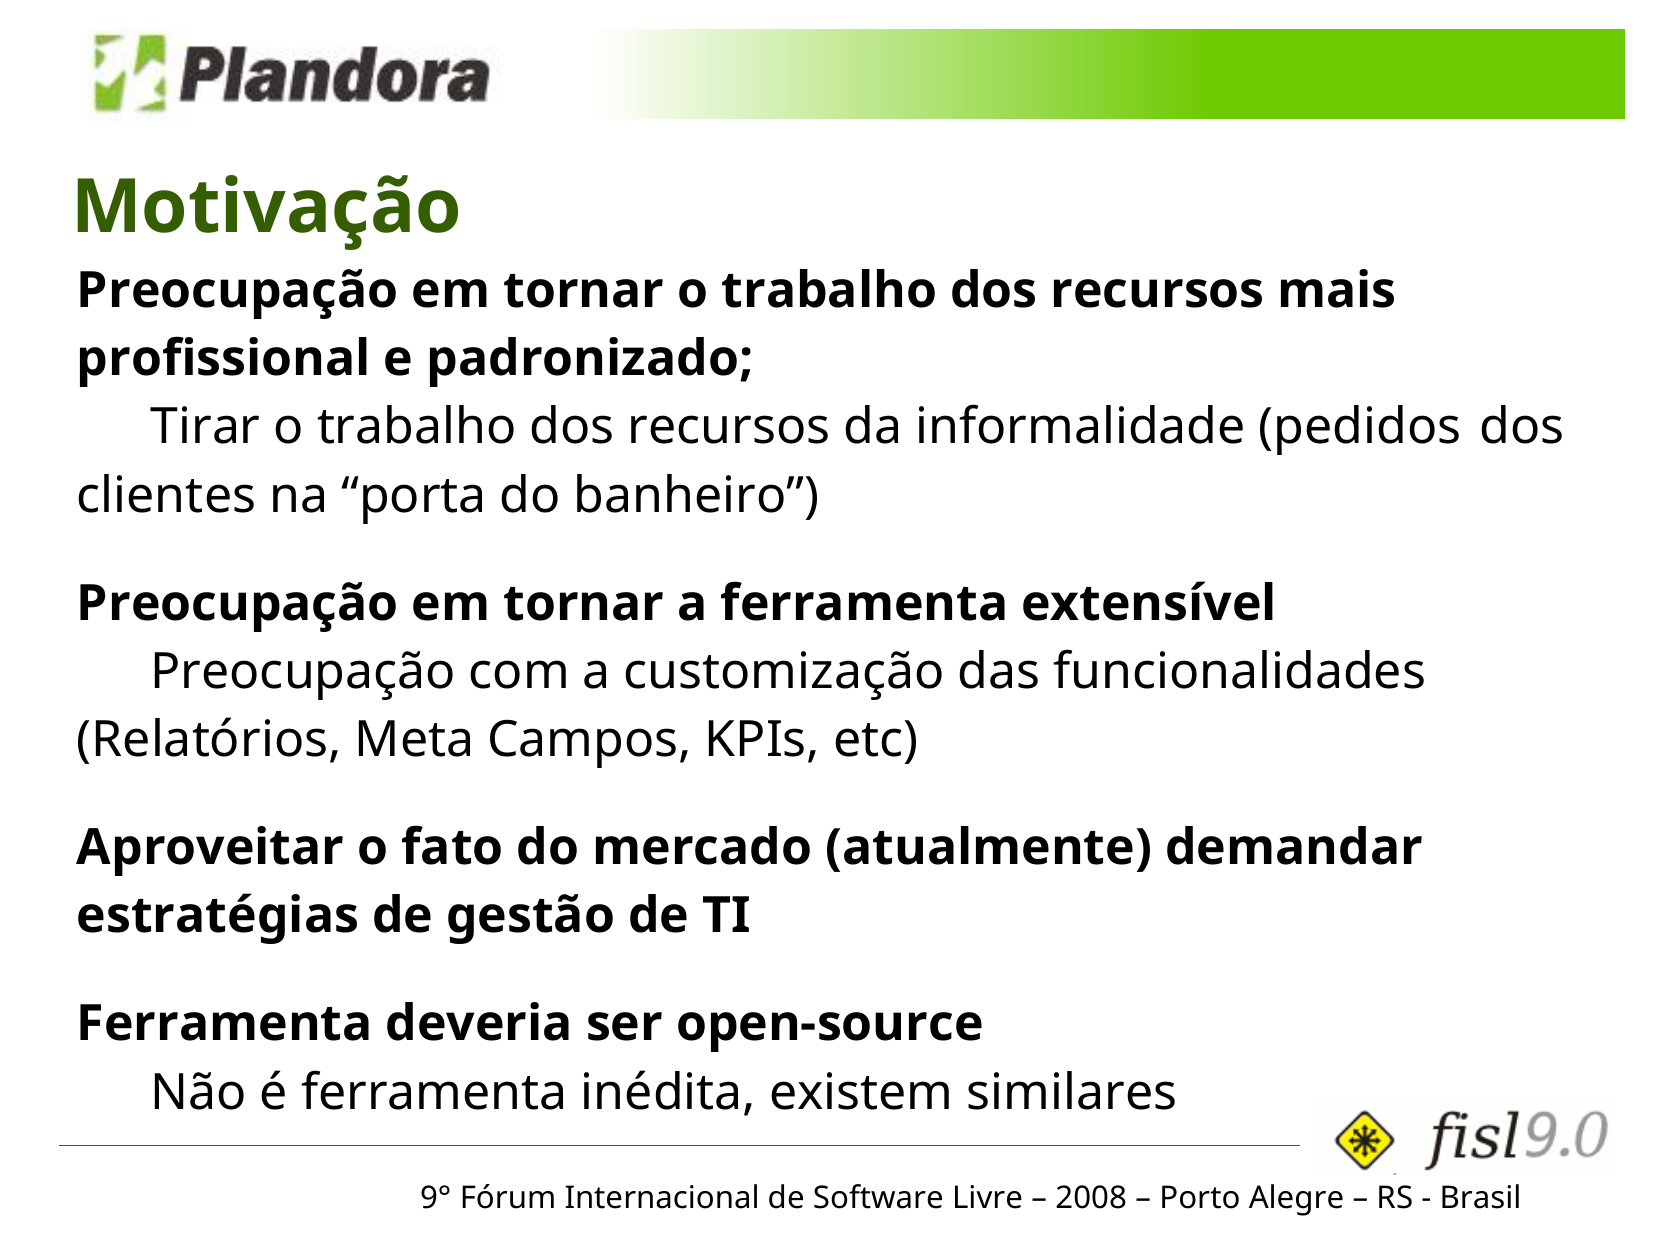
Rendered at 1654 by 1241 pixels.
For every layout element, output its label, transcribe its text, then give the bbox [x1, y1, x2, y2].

title Motivação [71, 136, 1530, 271]
picture [1316, 1098, 1616, 1175]
subtitle Preocupação em tornar o trabalho dos recursos mais profissional e padronizado; Tirar o trabalho dos recursos da informalidade (pedidos dos clientes na “porta do banheiro”) Preocupação em tornar a ferramenta extensível Preocupação com a customização das funcionalidades (Relatórios, Meta Campos, KPIs, etc) Aproveitar o fato do mercado (atualmente) demandar estratégias de gestão de TI Ferramenta deveria ser open-source Não é ferramenta inédita, existem similares [76, 281, 1580, 1097]
picture [88, 29, 1625, 125]
